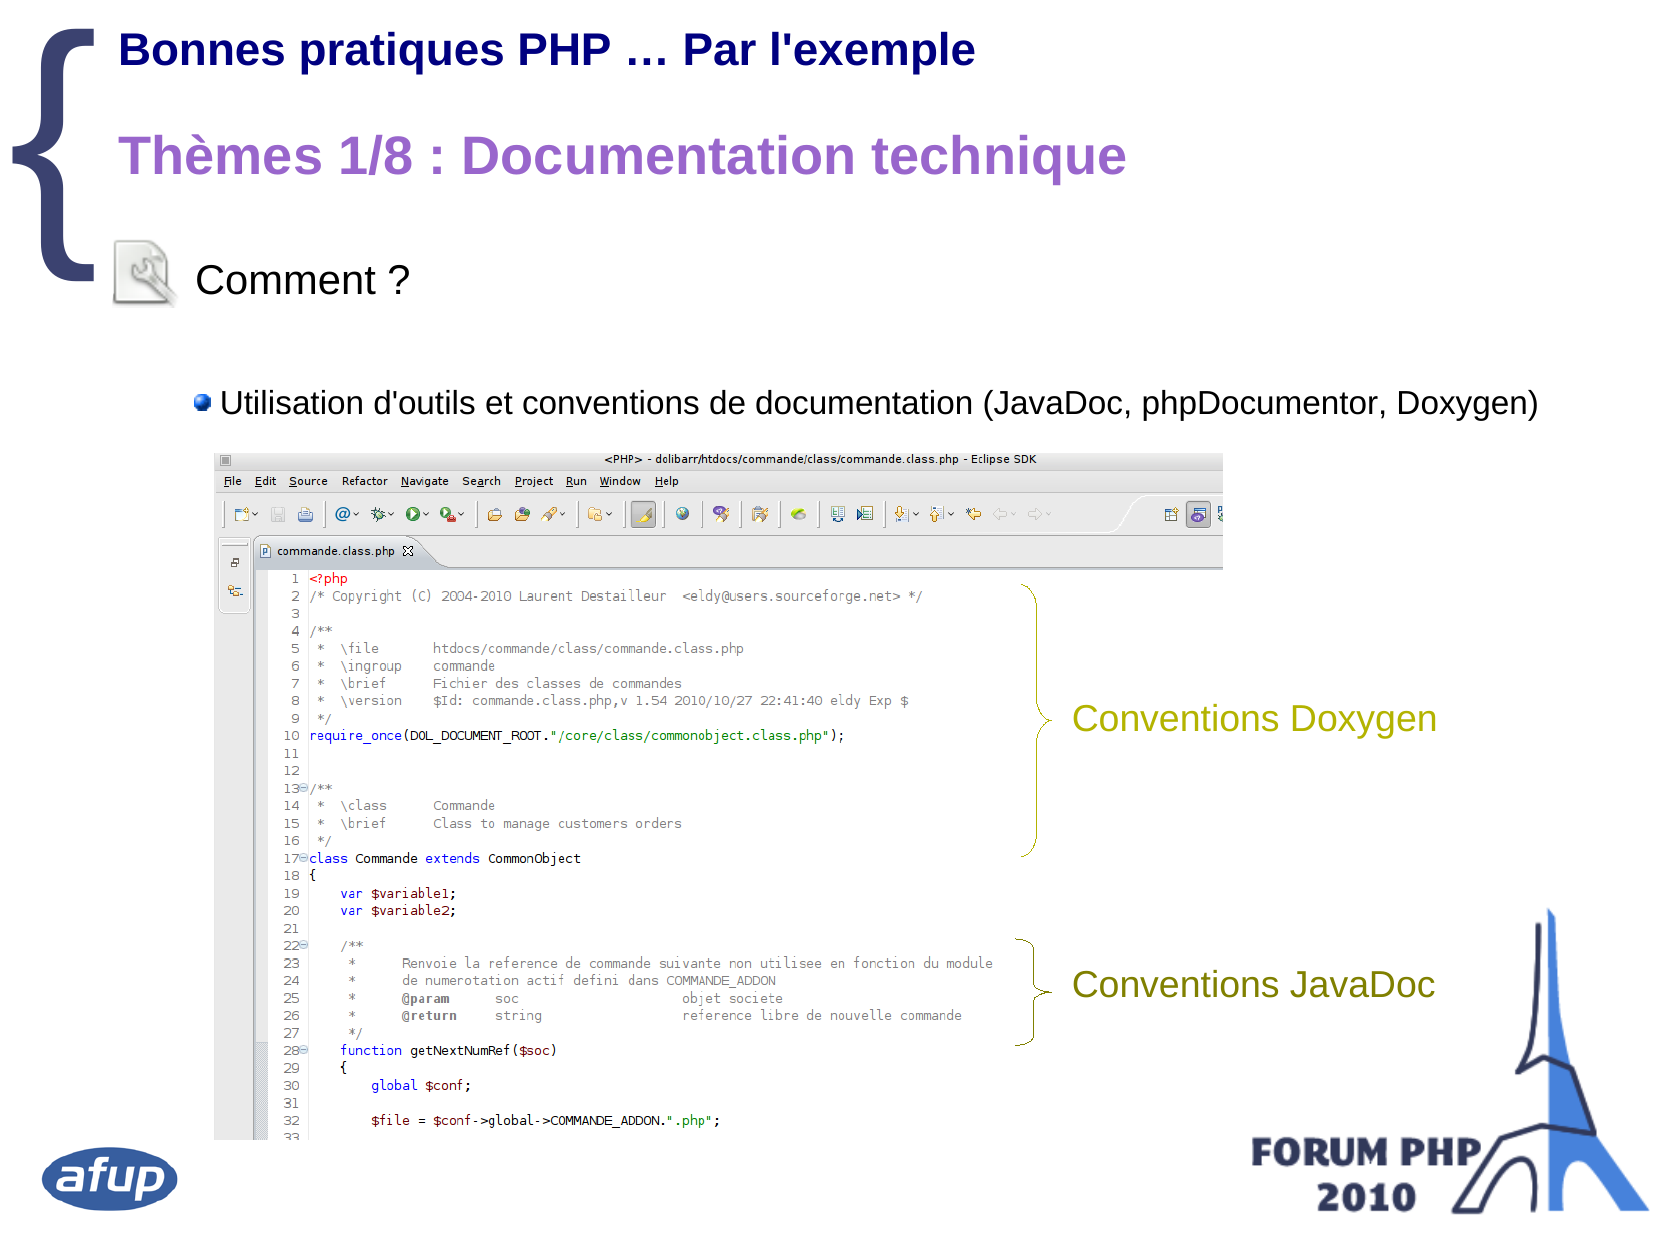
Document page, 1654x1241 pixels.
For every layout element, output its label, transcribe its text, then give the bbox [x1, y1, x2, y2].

title Bonnes pratiques PHP … Par l'exemple Thèmes 1/8 : Documentation technique [118, 9, 1541, 202]
text_box Conventions JavaDoc [1057, 956, 1501, 1014]
text_box Conventions Doxygen [1057, 690, 1501, 748]
text_box [1021, 584, 1052, 857]
picture [41, 1146, 178, 1211]
picture [112, 236, 184, 308]
picture [1240, 872, 1650, 1241]
text_box [1015, 938, 1052, 1046]
text_box Utilisation d'outils et conventions de documentation (JavaDoc, phpDocumentor, Doxygen) [194, 355, 1560, 473]
picture [214, 473, 1223, 1140]
text_box Comment ? [194, 206, 1630, 355]
